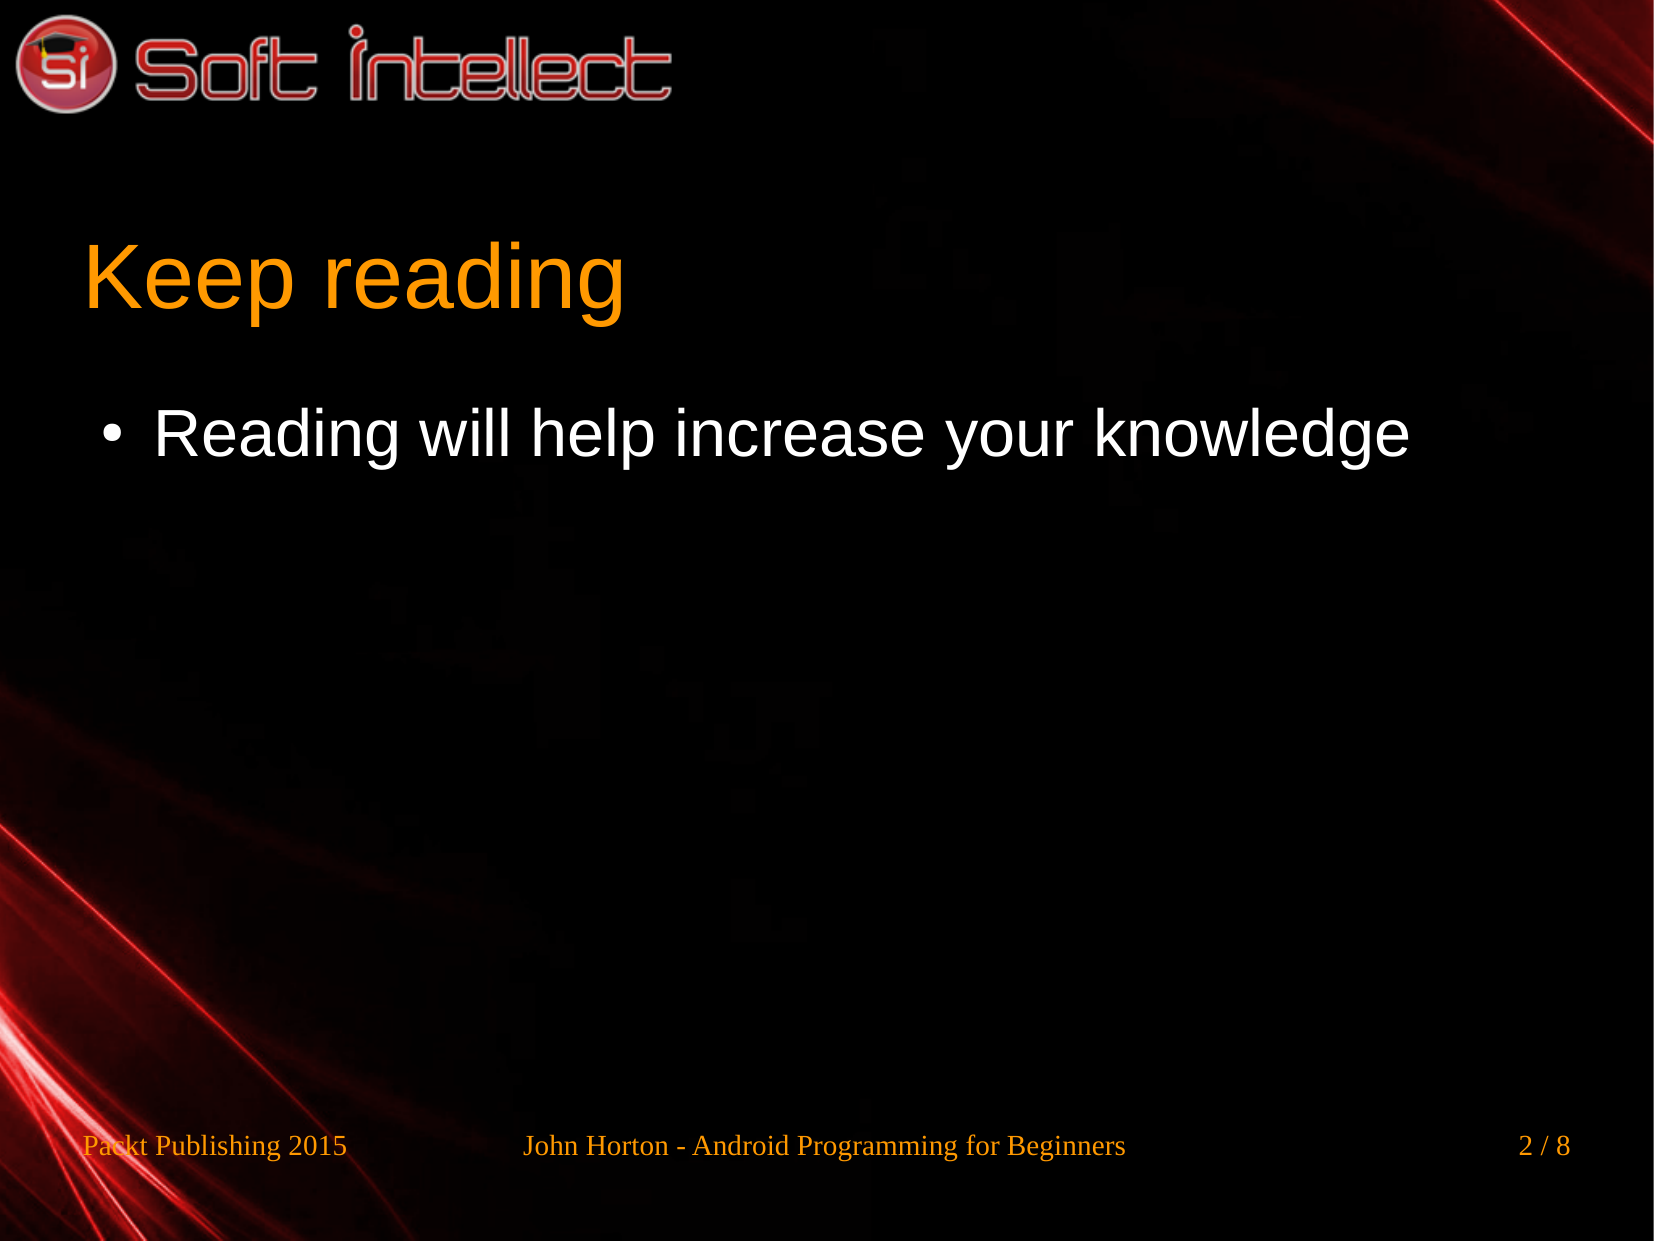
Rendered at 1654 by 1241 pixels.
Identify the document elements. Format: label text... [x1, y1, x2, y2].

list Reading will help increase your knowledge [82, 396, 1571, 1116]
picture [0, 0, 1654, 1241]
title Keep reading [82, 173, 1571, 381]
